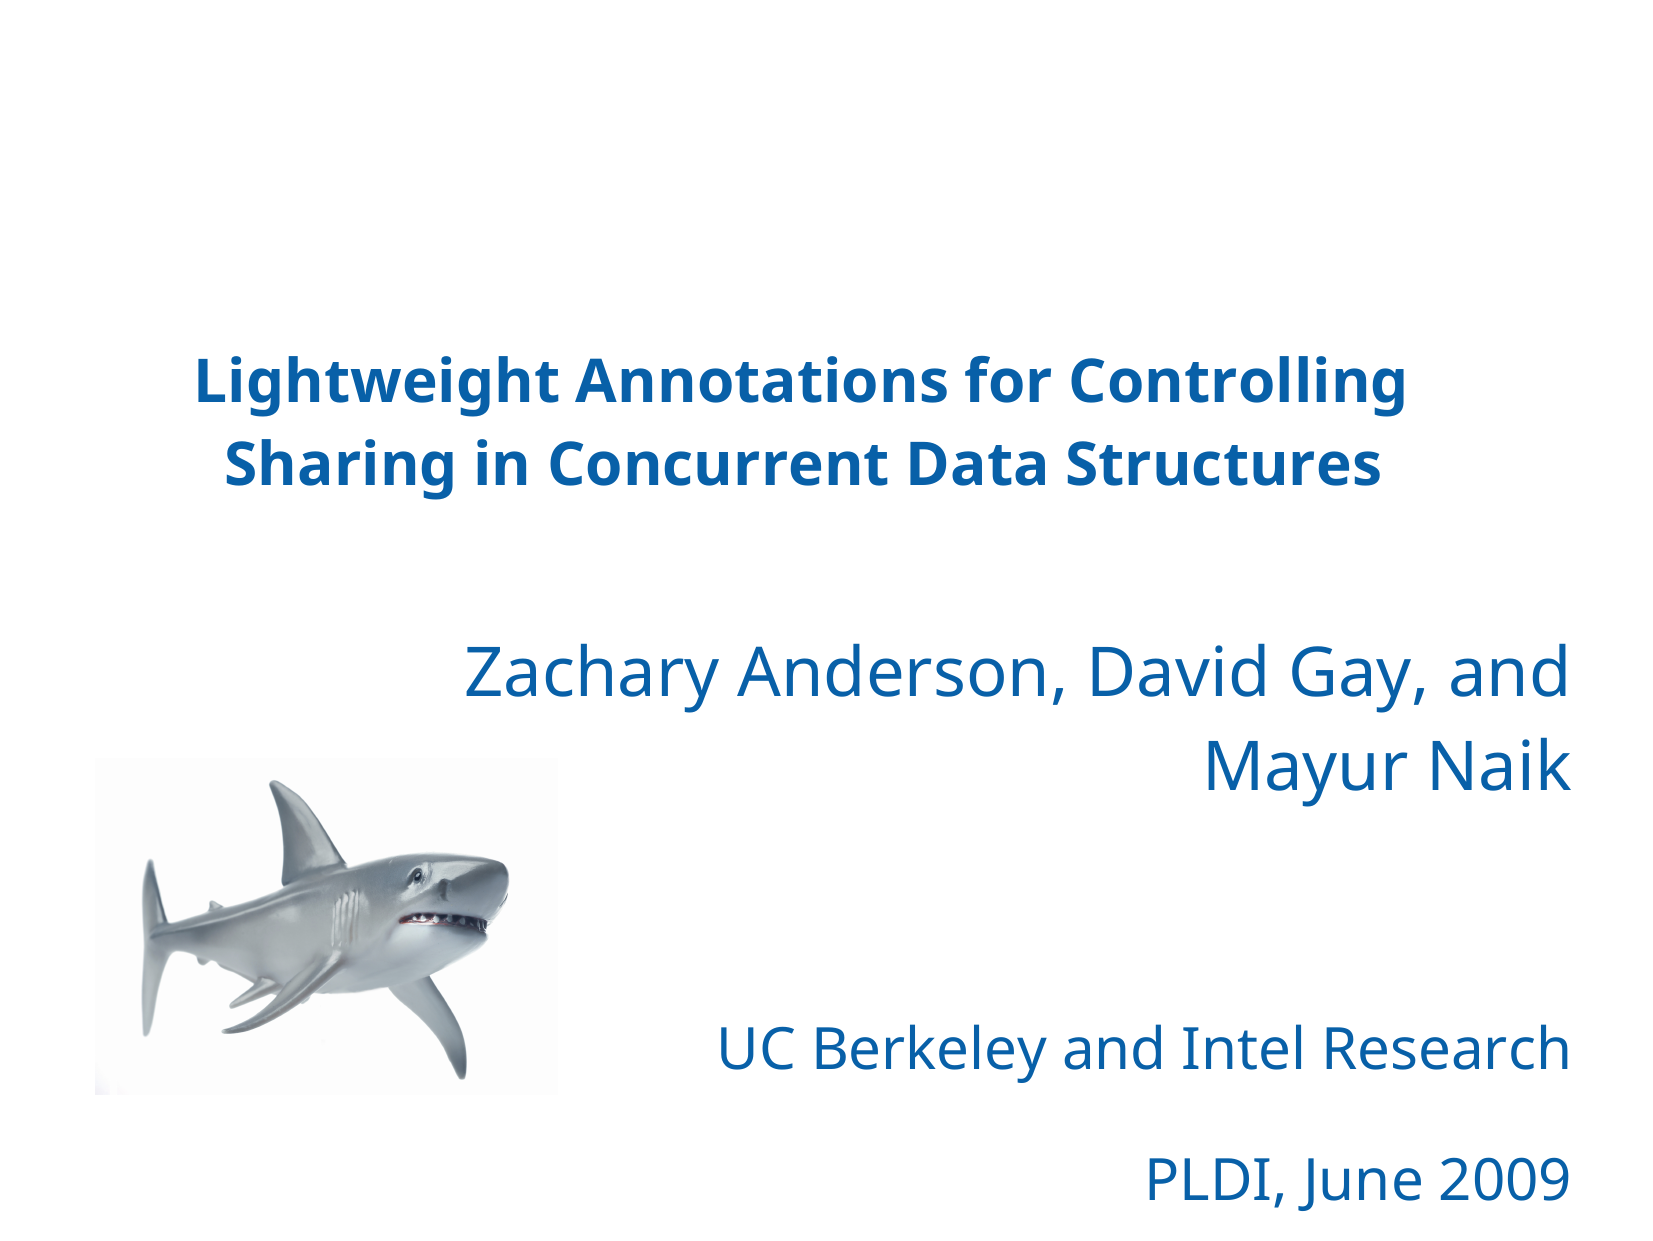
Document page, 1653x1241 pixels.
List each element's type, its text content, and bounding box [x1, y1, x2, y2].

subtitle Zachary Anderson, David Gay, and Mayur Naik UC Berkeley and Intel Research PLDI, June 2009 [427, 622, 1573, 1170]
title Lightweight Annotations for Controlling Sharing in Concurrent Data Structures [36, 337, 1612, 504]
picture [95, 758, 558, 1095]
